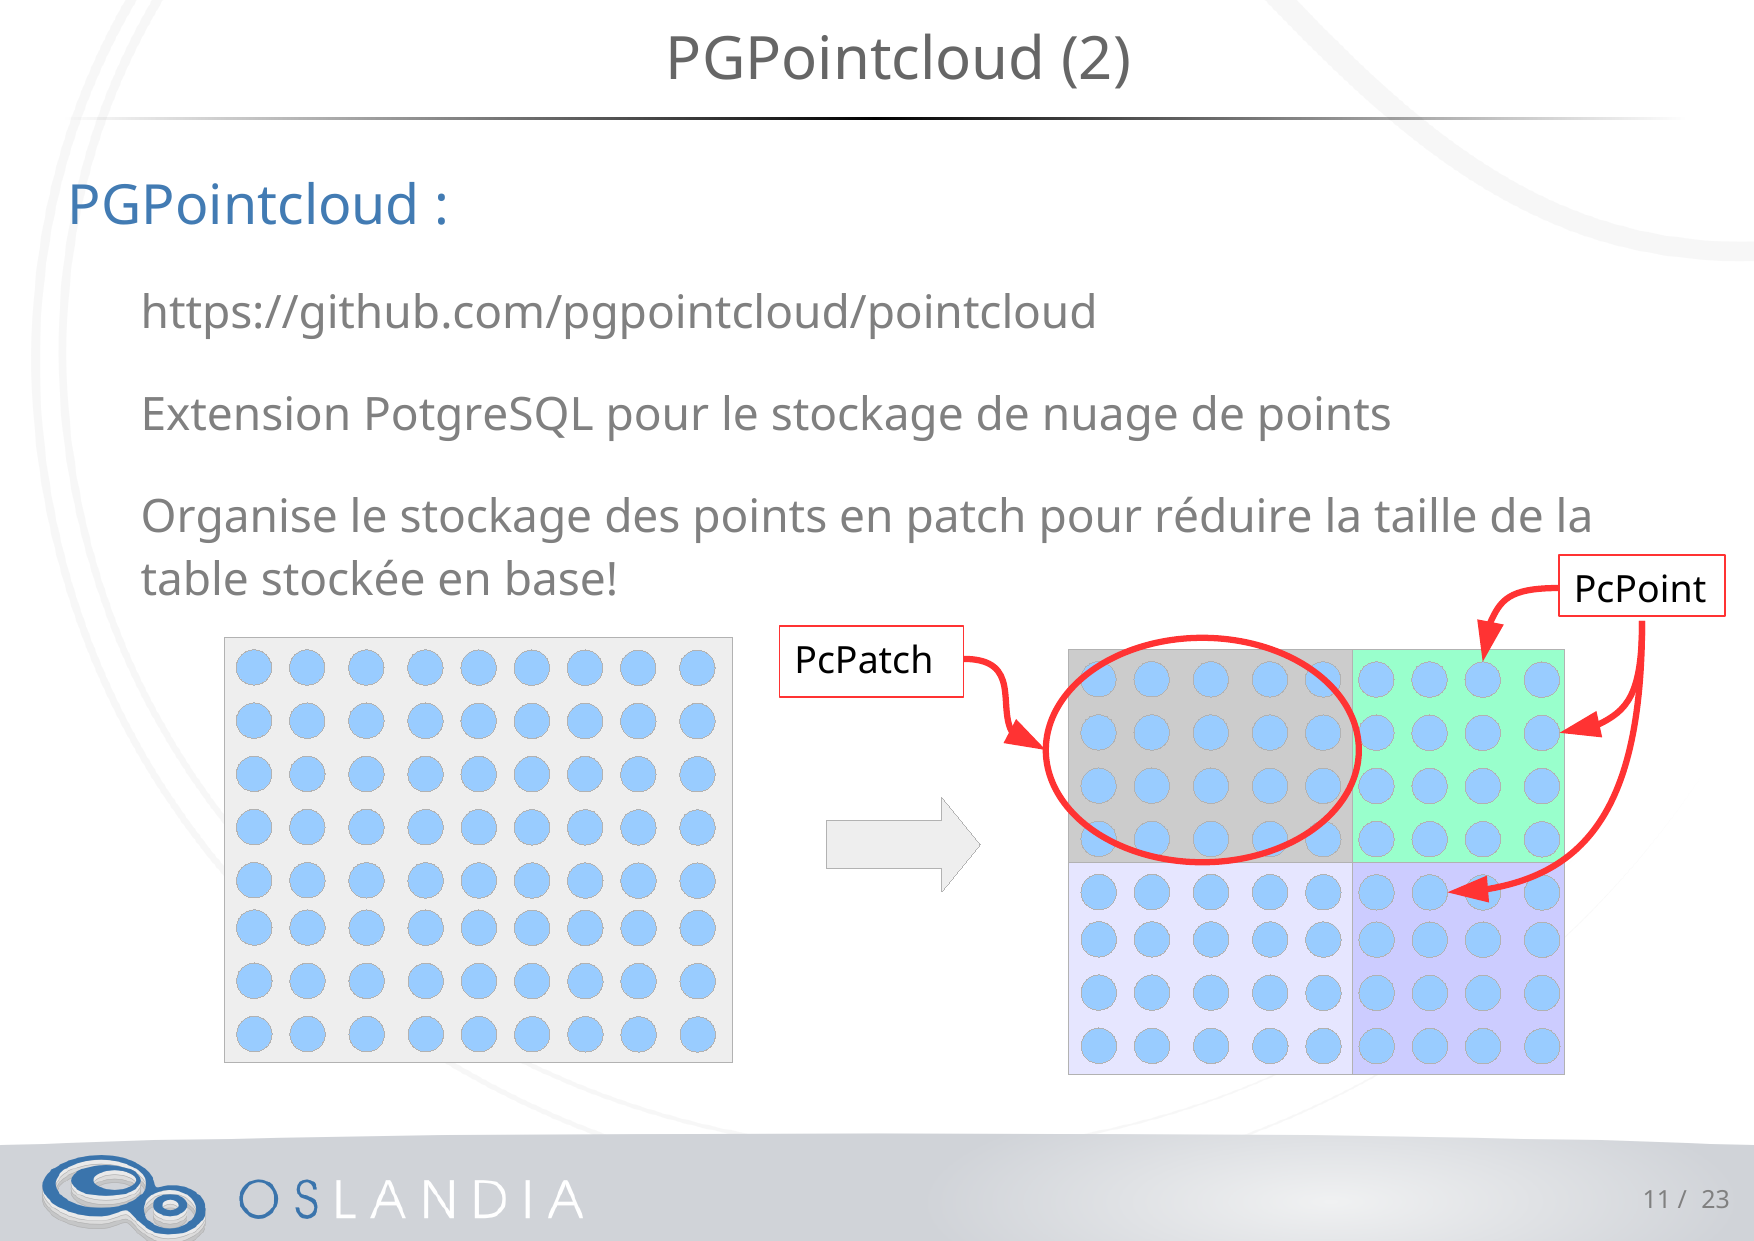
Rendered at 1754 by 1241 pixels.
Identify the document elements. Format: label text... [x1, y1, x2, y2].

text_box [224, 637, 733, 1063]
text_box PcPatch [780, 627, 963, 687]
text_box [826, 797, 981, 892]
text_box [1068, 649, 1355, 859]
title PGPointcloud (2) [31, 14, 1754, 98]
text_box PcPoint [1560, 556, 1724, 615]
text_box [1068, 649, 1565, 1075]
picture [0, 0, 1754, 1241]
list PGPointcloud : https://github.com/pgpointcloud/pointcloud Extension PotgreSQL pour le stockage de nuage de points Organise le stockage des points en patch pour réduire la taille de la table stockée en base! [37, 165, 1710, 578]
text_box [1068, 649, 1122, 686]
